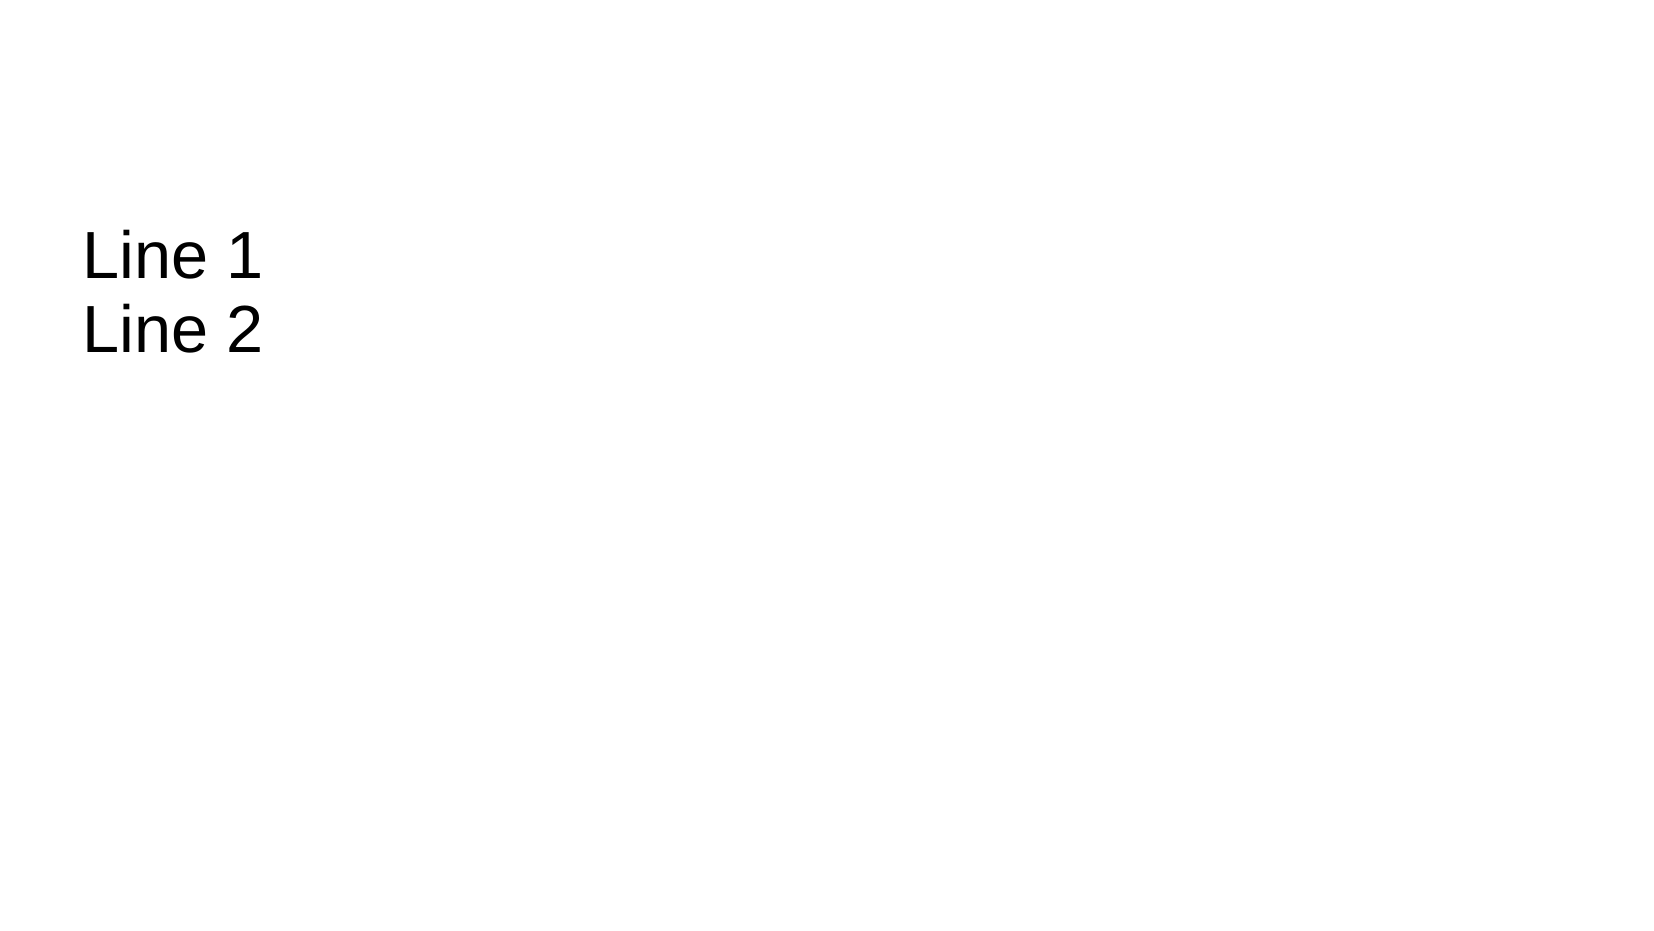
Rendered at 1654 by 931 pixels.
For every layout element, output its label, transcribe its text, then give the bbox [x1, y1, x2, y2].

list Line 1 Line 2 [82, 217, 1571, 758]
